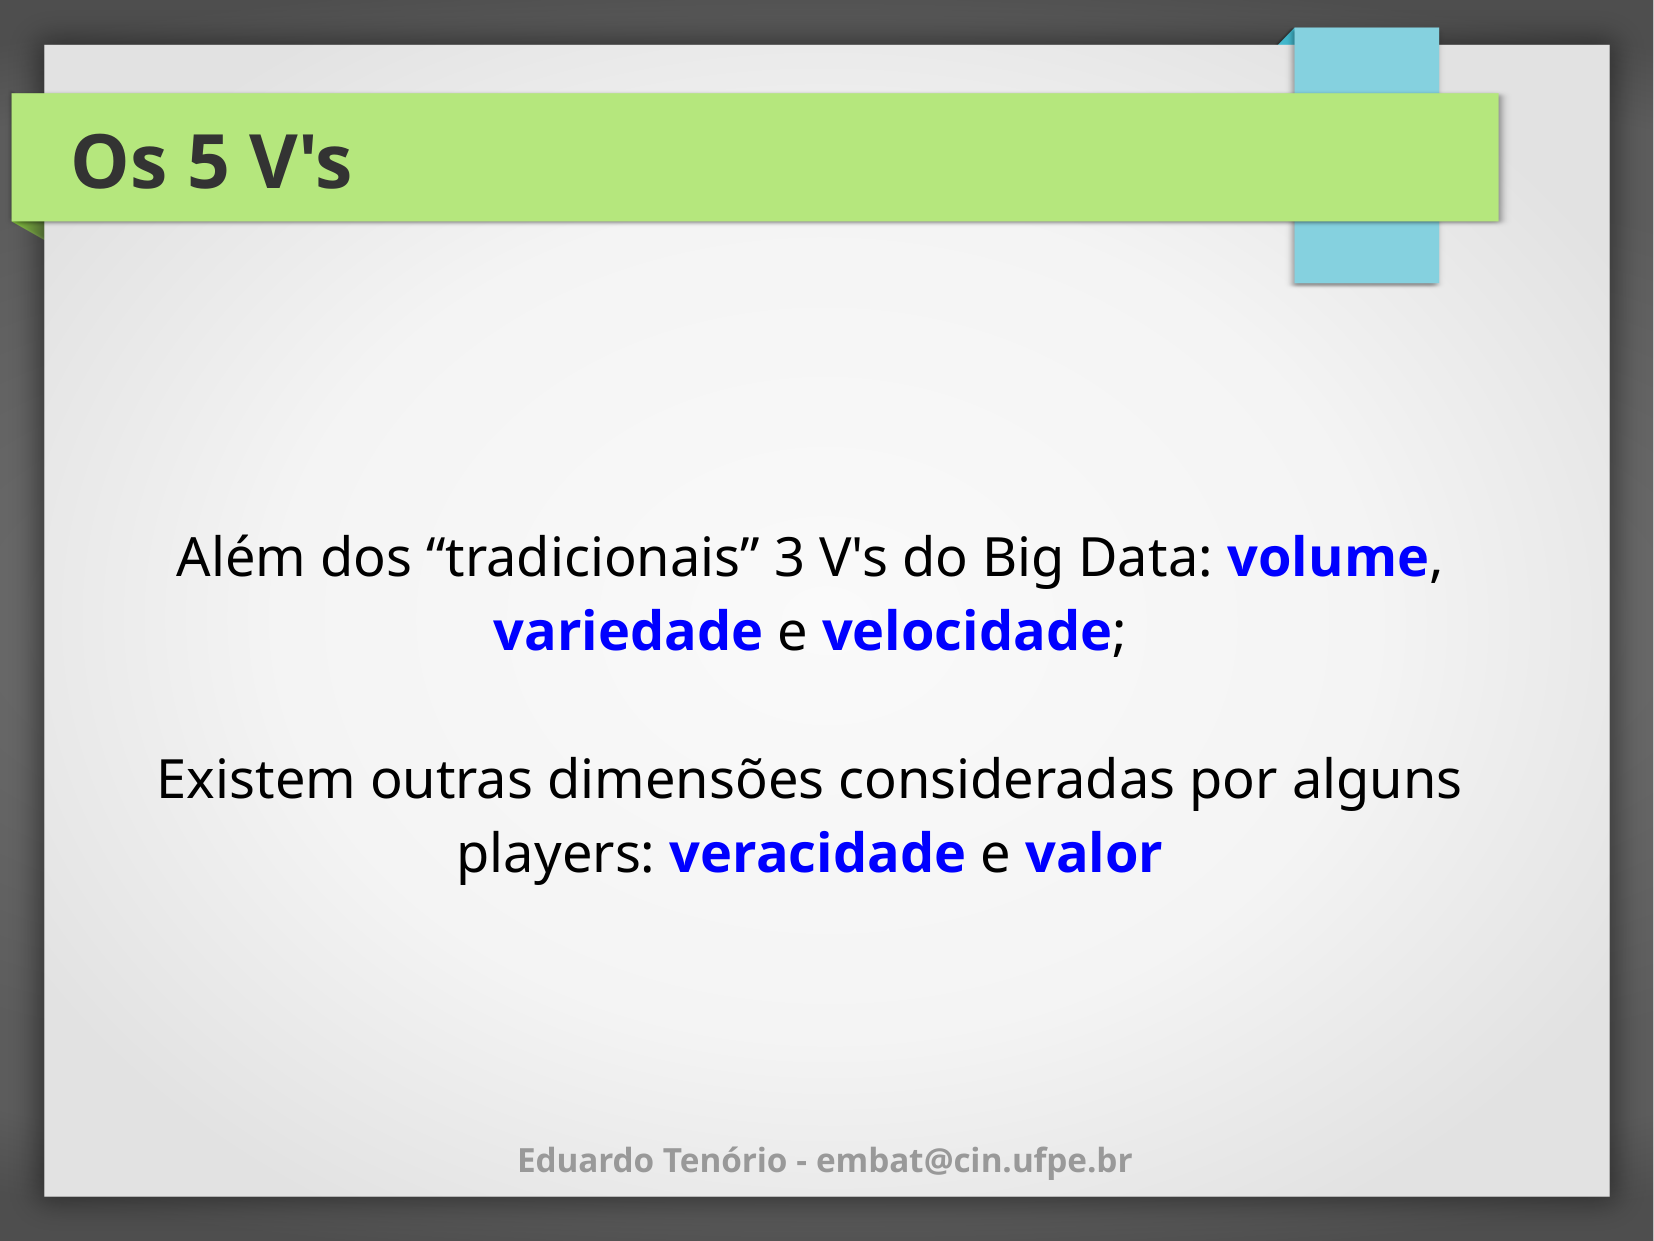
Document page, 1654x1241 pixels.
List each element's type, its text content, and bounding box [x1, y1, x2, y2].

text_box Eduardo Tenório - embat@cin.ufpe.br [45, 1130, 1606, 1201]
title Os 5 V's [70, 97, 1229, 221]
picture [0, 0, 1654, 1241]
subtitle Além dos “tradicionais” 3 V's do Big Data: volume, variedade e velocidade; Existem outras dimensões consideradas por alguns players: veracidade e valor [82, 343, 1538, 1063]
